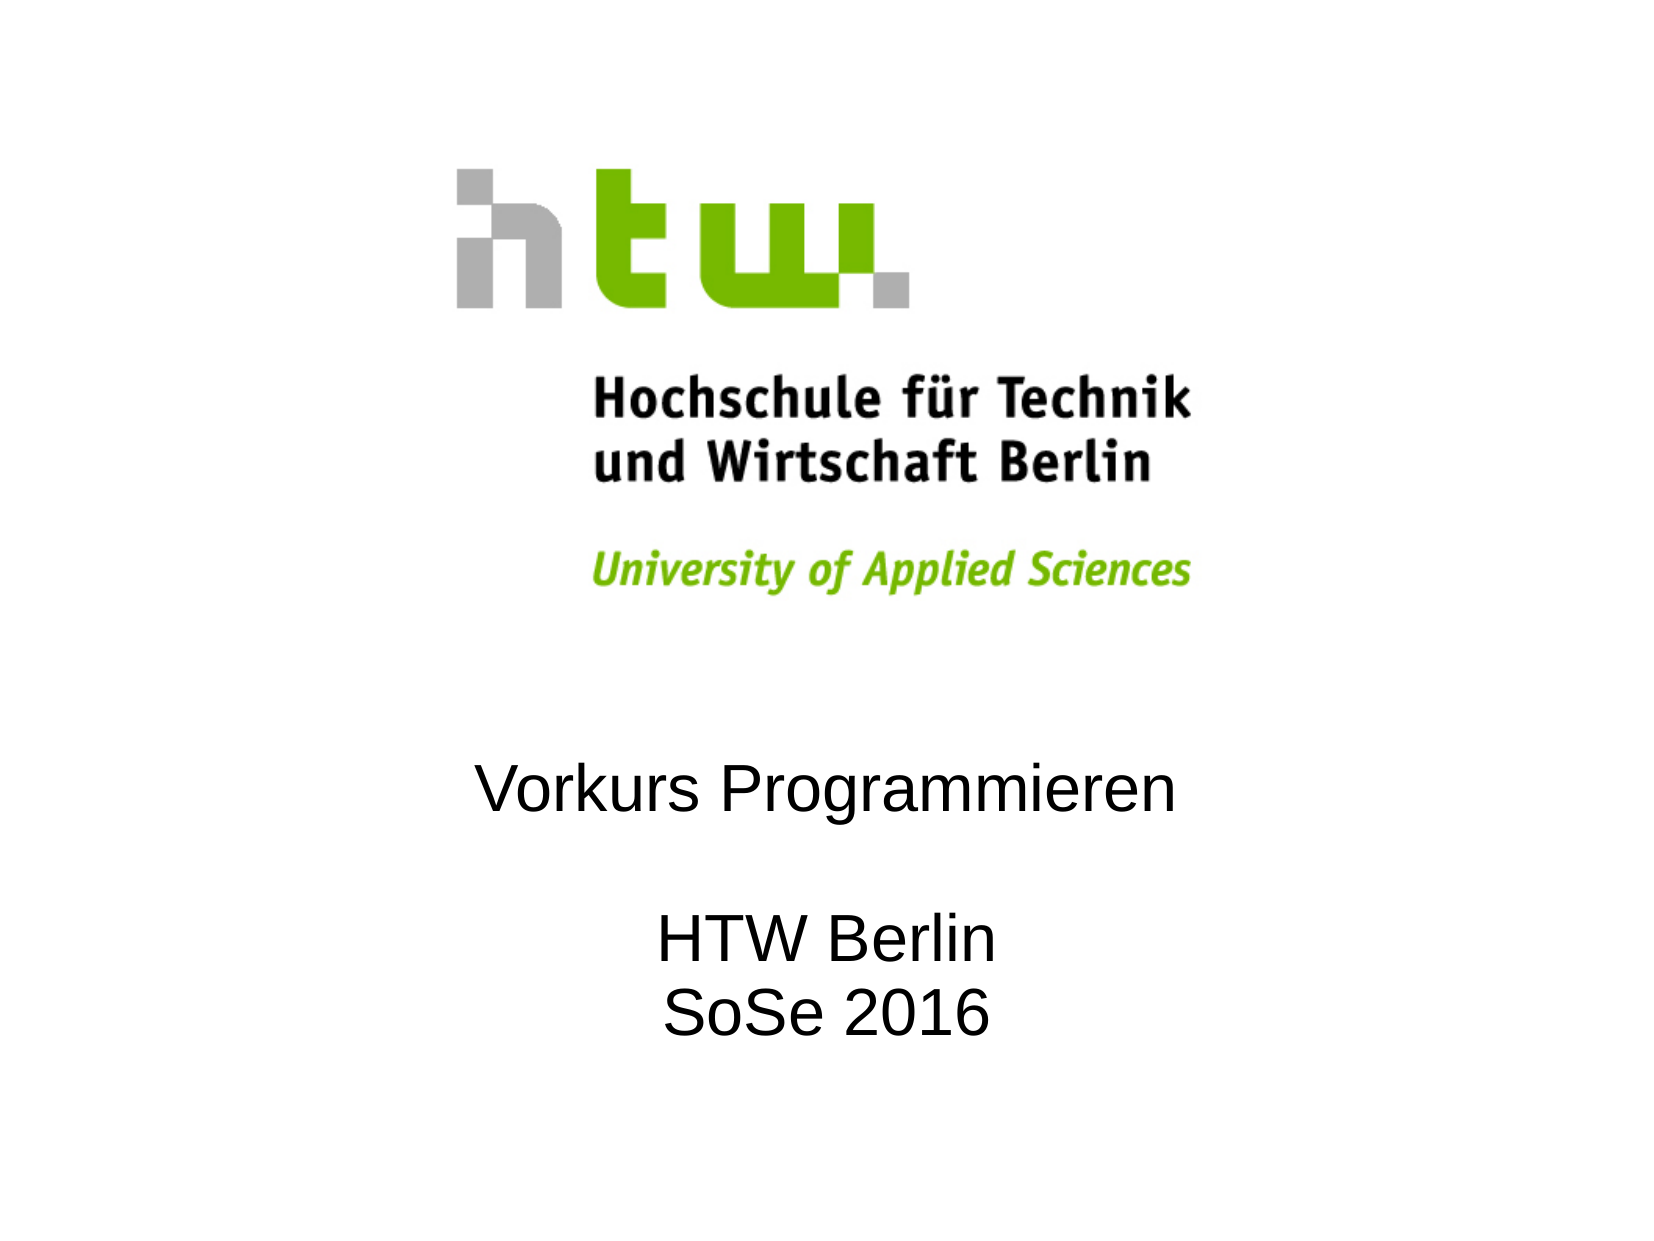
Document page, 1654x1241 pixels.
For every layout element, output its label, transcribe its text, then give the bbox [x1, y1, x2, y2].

picture [451, 163, 1202, 602]
subtitle Vorkurs Programmieren HTW Berlin SoSe 2016 [82, 585, 1571, 1217]
